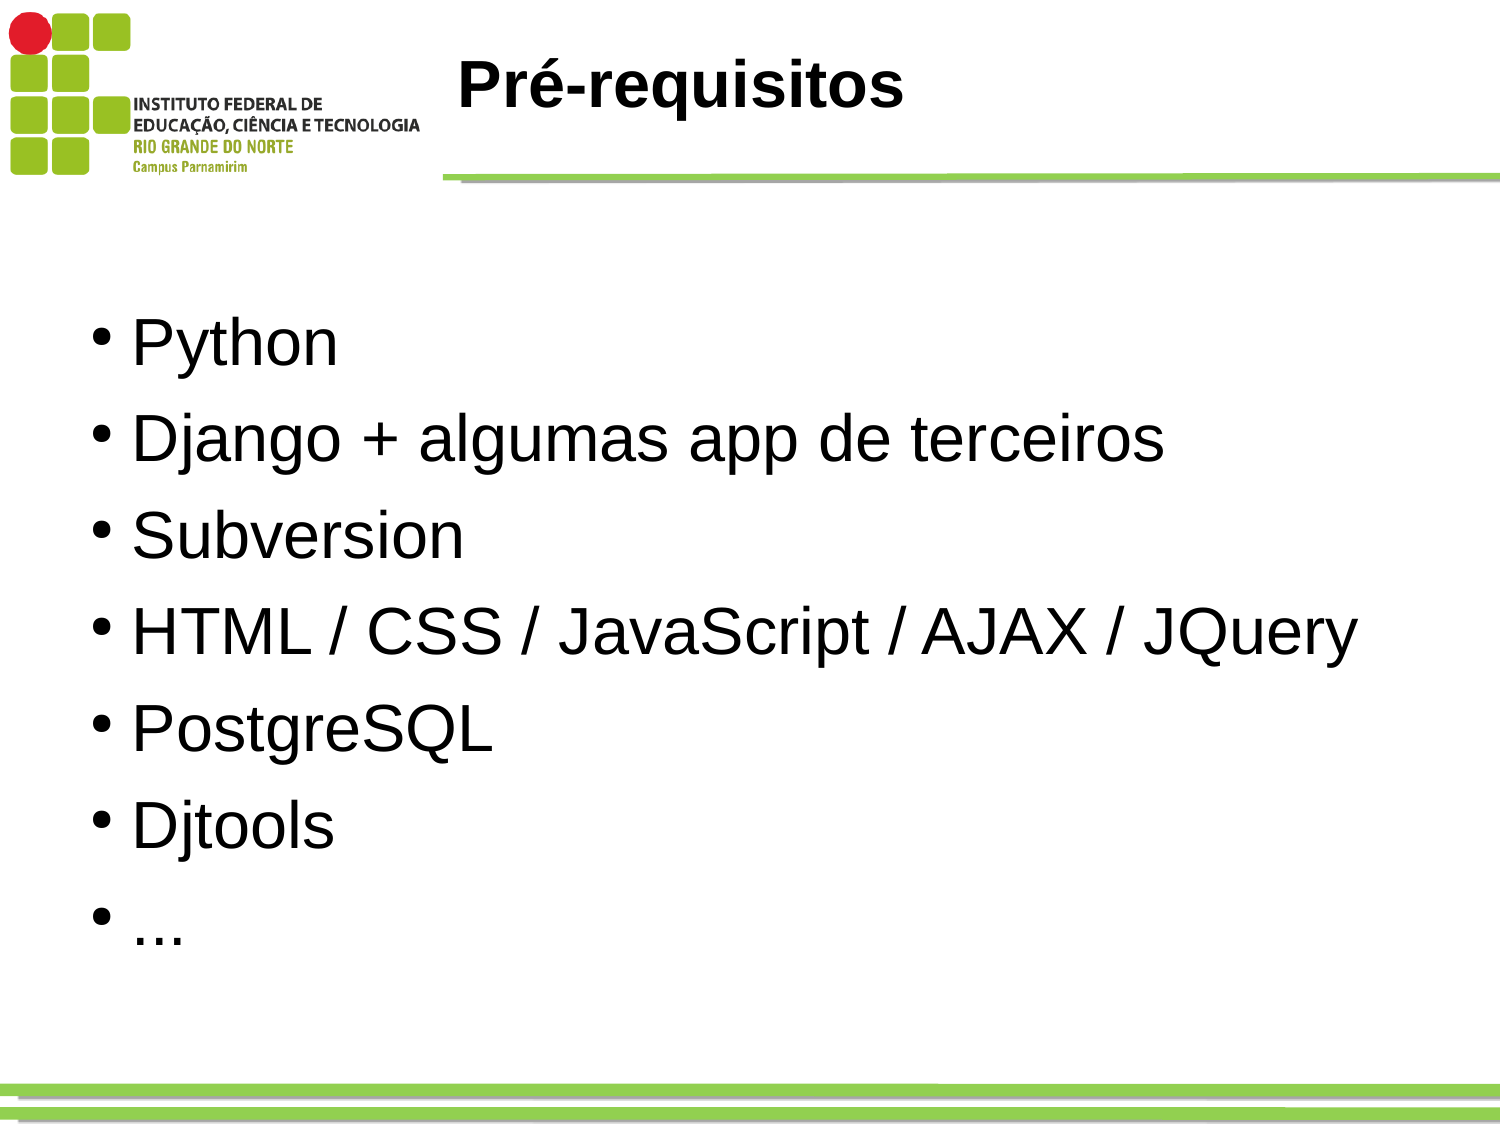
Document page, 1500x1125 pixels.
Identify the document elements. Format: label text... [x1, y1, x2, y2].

title Pré-requisitos [442, 0, 1499, 170]
picture [5, 2, 430, 182]
list Python Django + algumas app de terceiros Subversion HTML / CSS / JavaScript / AJAX / JQuery PostgreSQL Djtools ... [75, 290, 1424, 1034]
